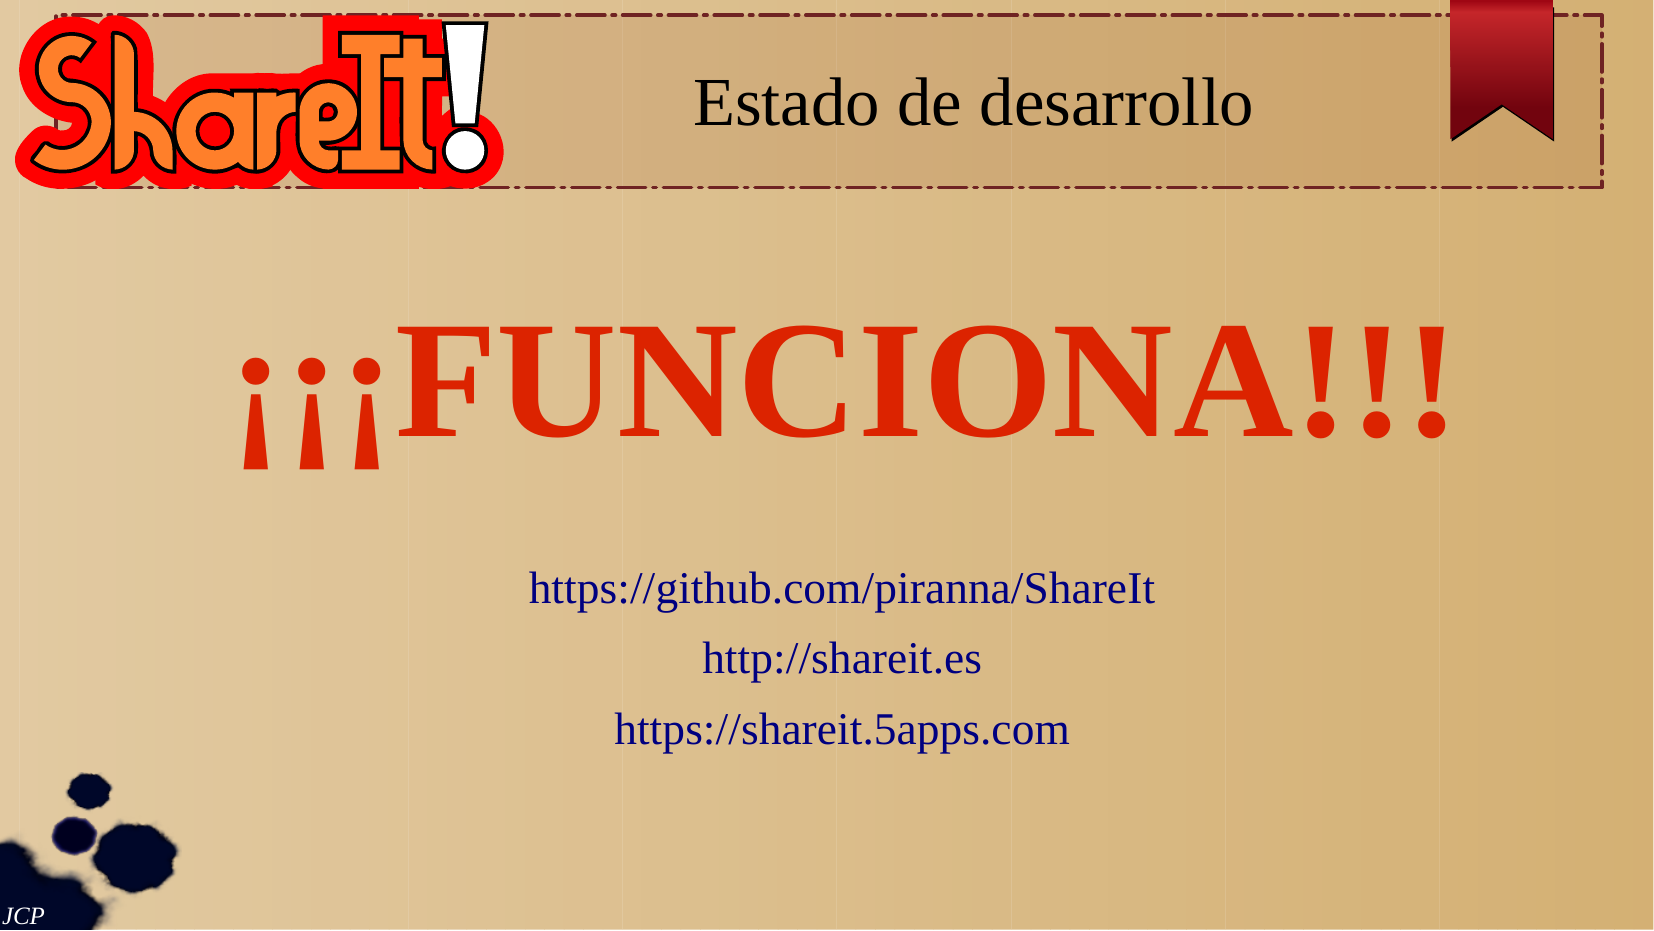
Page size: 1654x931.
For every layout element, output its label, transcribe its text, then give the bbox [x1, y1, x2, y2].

title JCP [0, 902, 48, 931]
title Estado de desarrollo [496, 11, 1453, 193]
list ¡¡¡FUNCIONA!!! https://github.com/piranna/ShareIt http://shareit.es https://shareit.5apps.com [82, 217, 1538, 758]
picture [14, 15, 504, 189]
